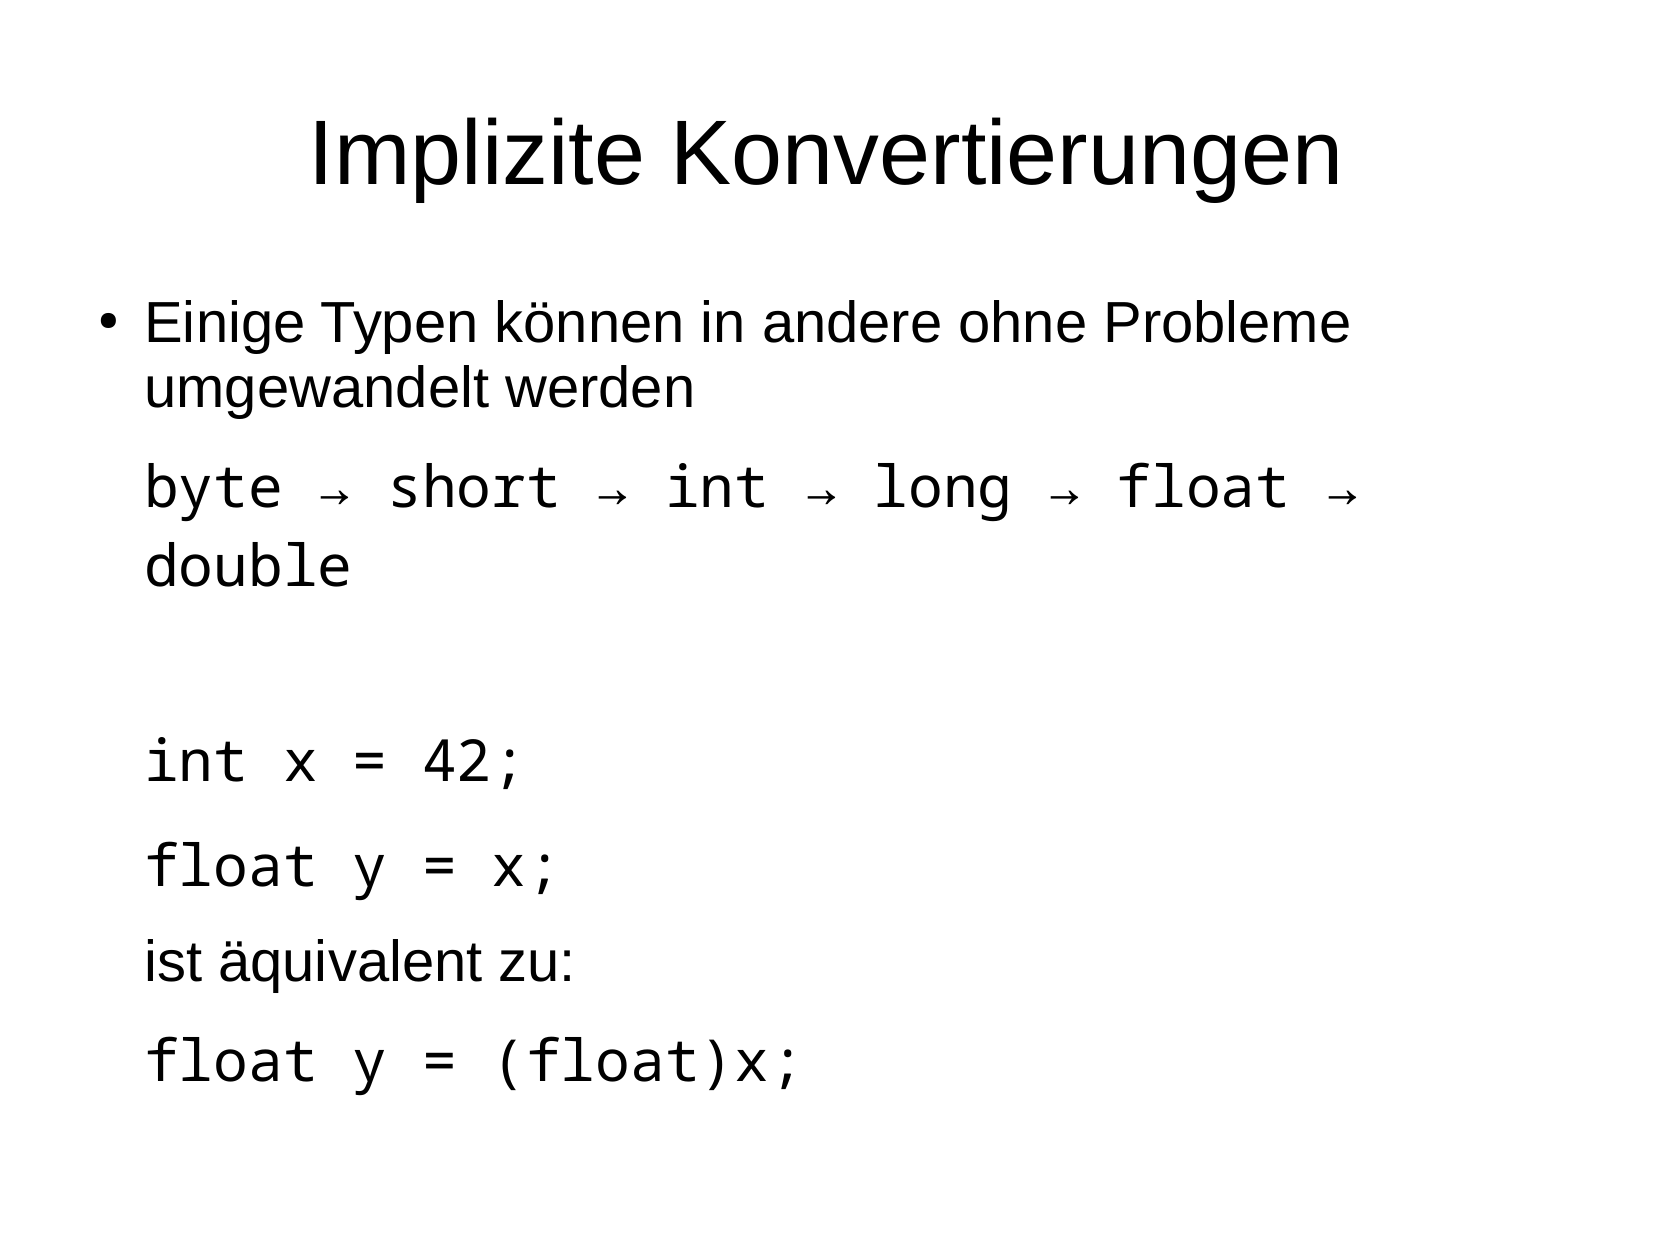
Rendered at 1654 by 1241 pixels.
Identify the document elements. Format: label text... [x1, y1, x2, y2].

title Implizite Konvertierungen [82, 49, 1571, 257]
list Einige Typen können in andere ohne Probleme umgewandelt werden byte → short → int → long → float → double int x = 42; float y = x; ist äquivalent zu: float y = (float)x; [82, 290, 1571, 1109]
